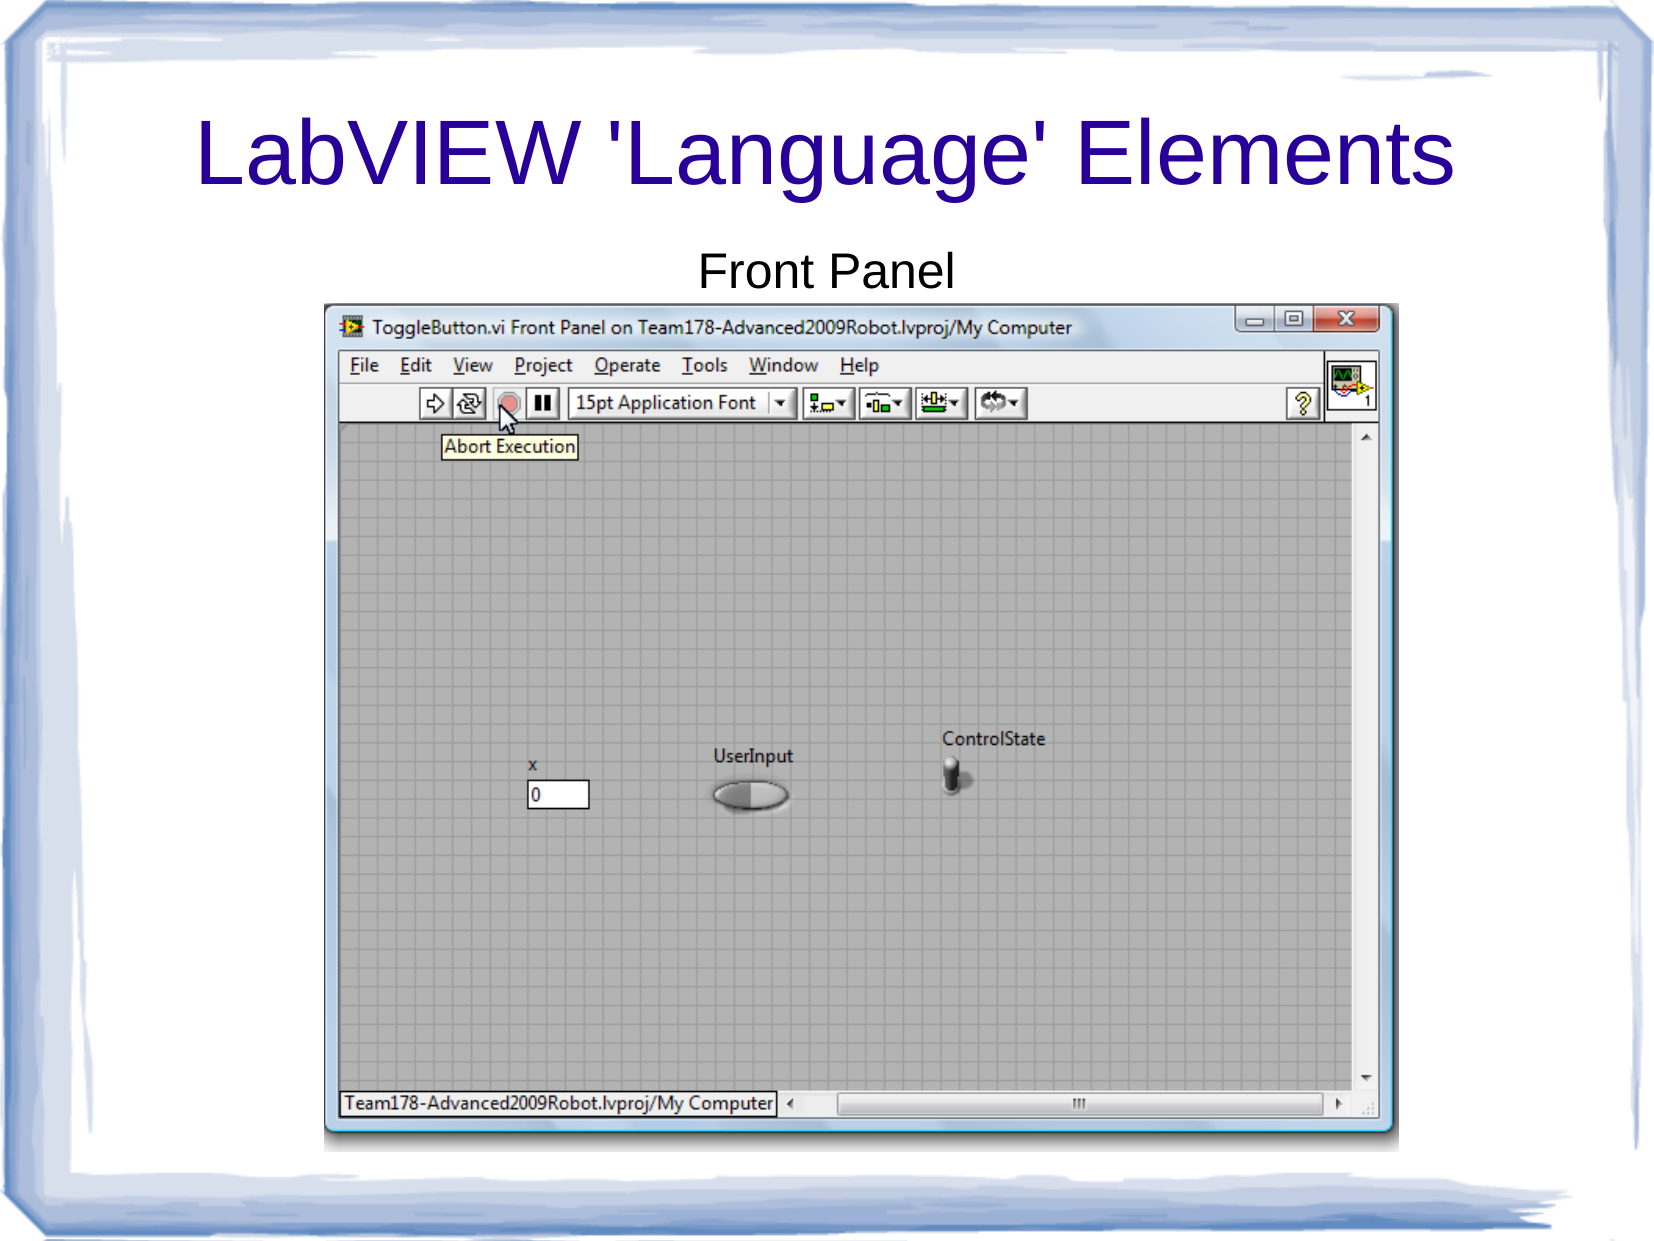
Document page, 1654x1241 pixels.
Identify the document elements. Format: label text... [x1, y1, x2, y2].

title LabVIEW 'Language' Elements [82, 56, 1571, 250]
picture [0, 0, 1654, 1241]
text_box Front Panel [413, 236, 1241, 307]
